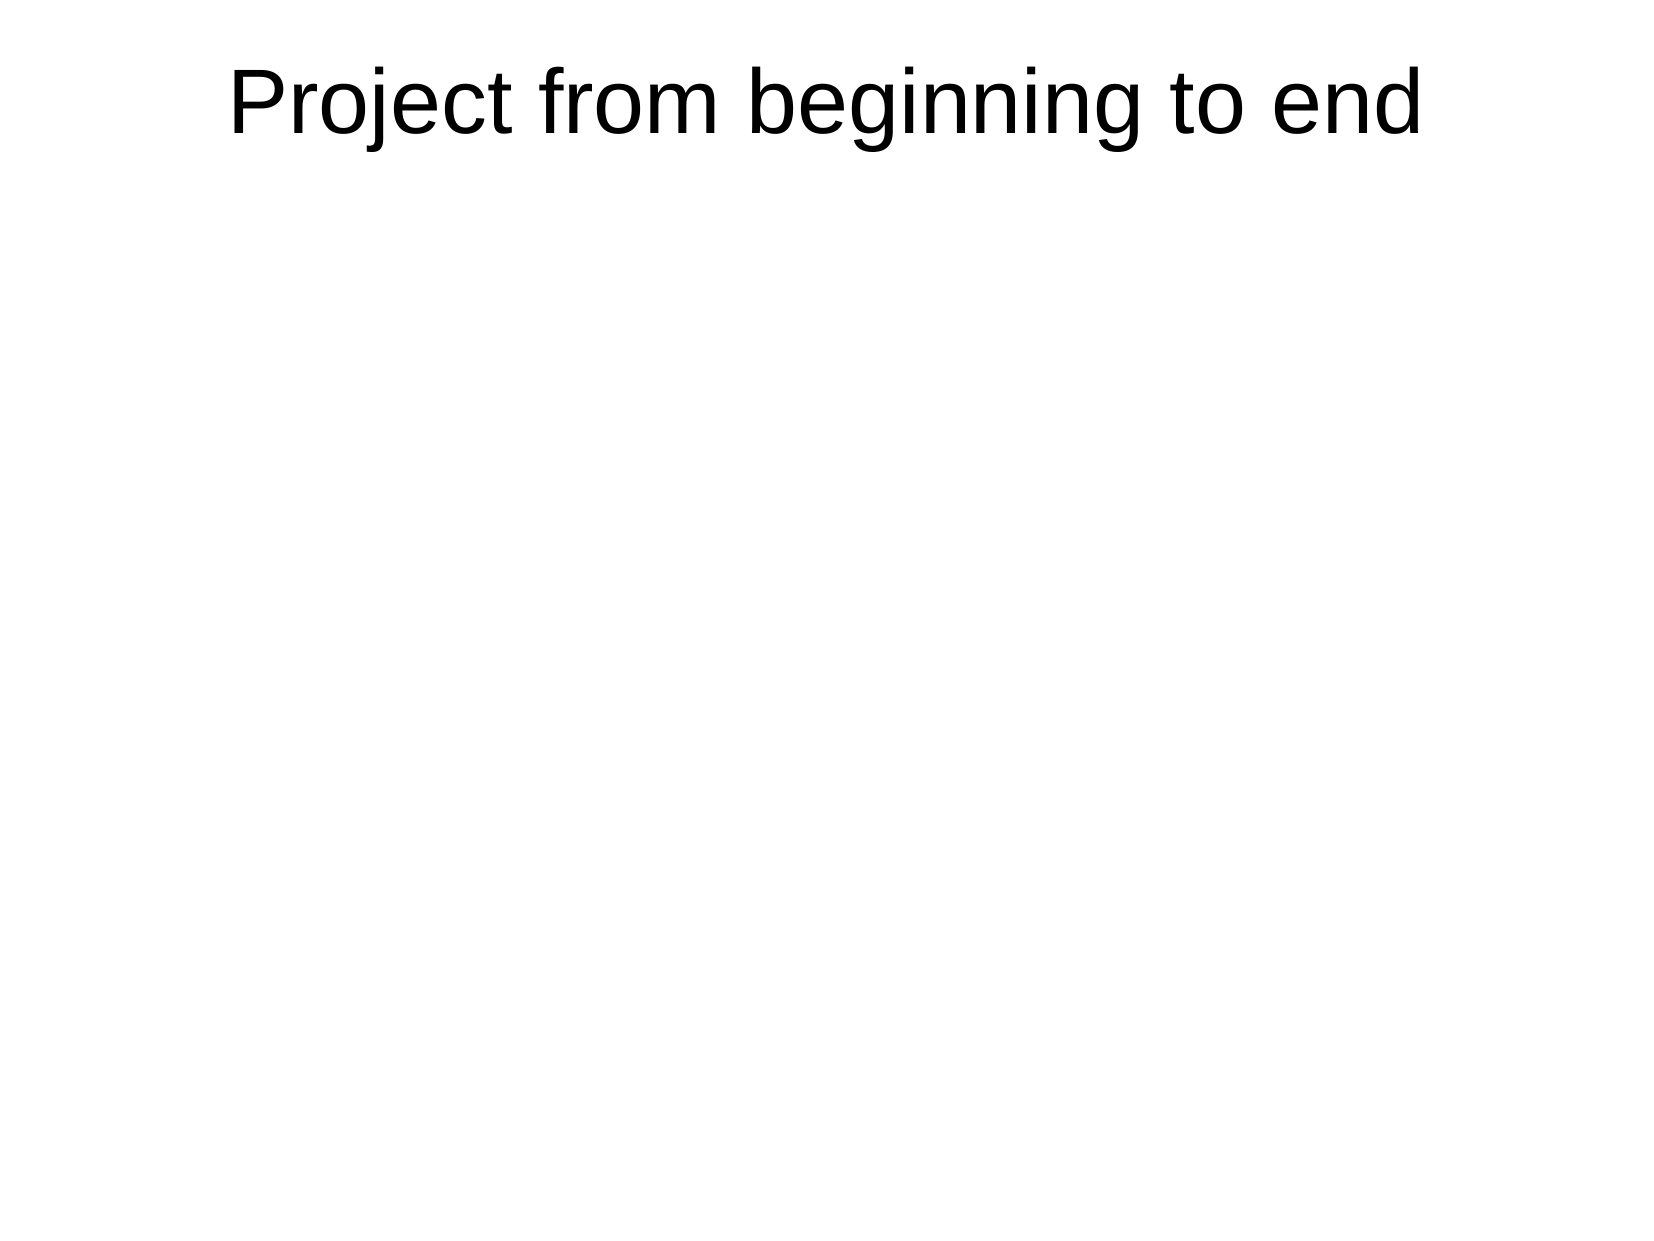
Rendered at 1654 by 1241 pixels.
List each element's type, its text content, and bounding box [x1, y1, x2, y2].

title Project from beginning to end [82, 49, 1571, 257]
